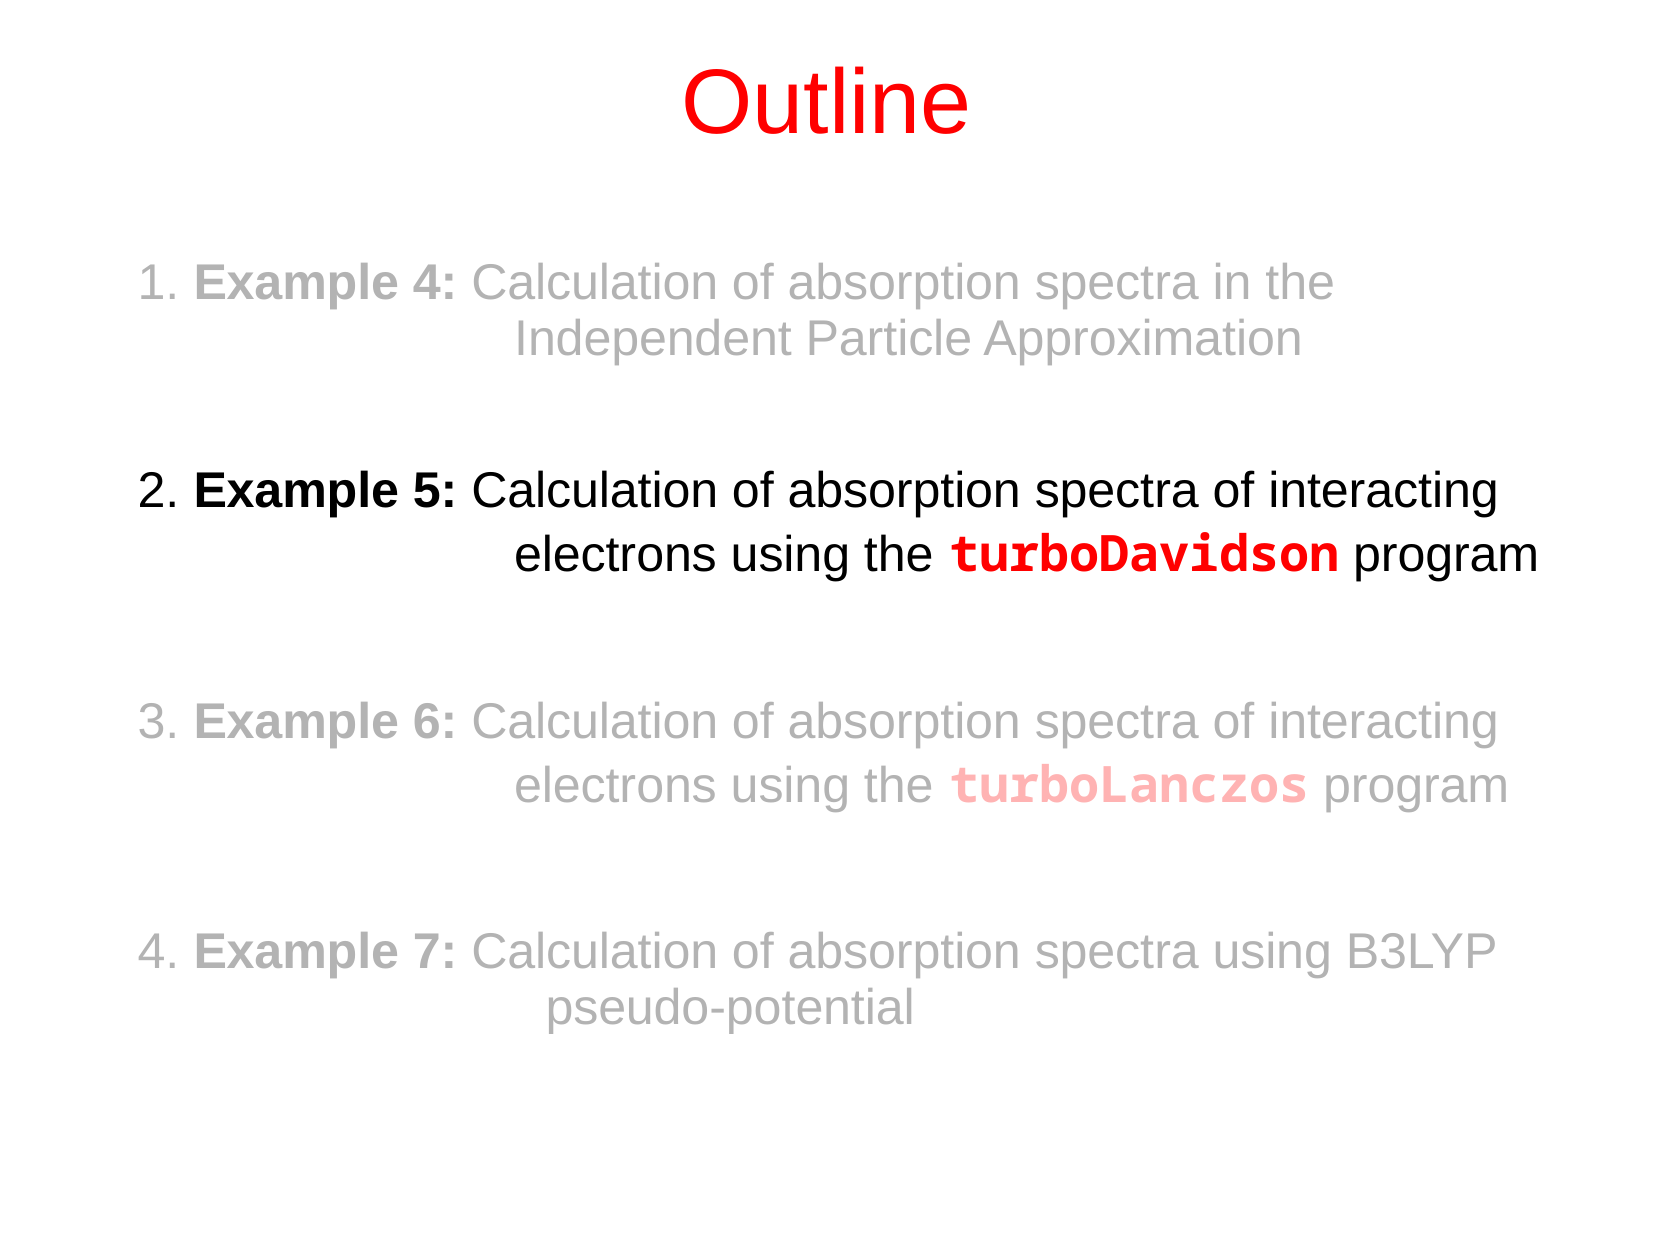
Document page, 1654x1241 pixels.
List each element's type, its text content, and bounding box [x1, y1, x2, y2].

text_box [106, 659, 1577, 840]
text_box [120, 854, 1591, 1035]
title Outline [82, 49, 1571, 254]
list 1. Example 4: Calculation of absorption spectra in the Independent Particle Approximation 2. Example 5: Calculation of absorption spectra of interacting electrons using the turboDavidson program 3. Example 6: Calculation of absorption spectra of interacting electrons using the turboLanczos program 4. Example 7: Calculation of absorption spectra using B3LYP pseudo-potential [76, 254, 1577, 1050]
text_box [100, 240, 1571, 421]
